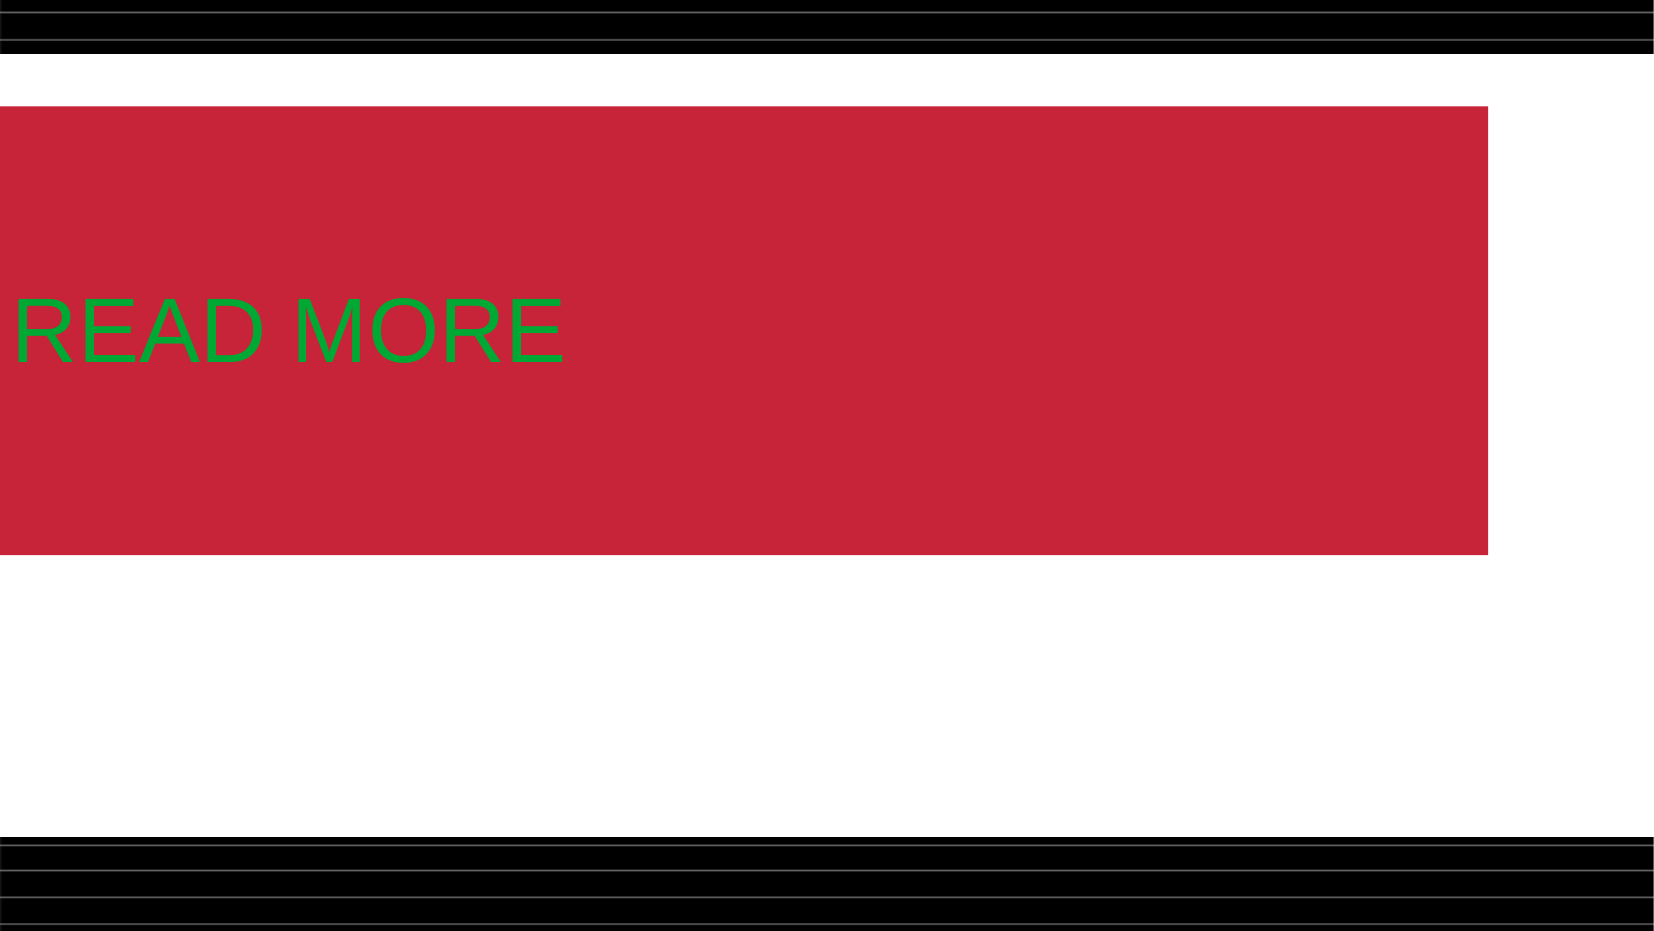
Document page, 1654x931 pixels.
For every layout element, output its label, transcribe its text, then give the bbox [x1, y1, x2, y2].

picture [0, 0, 1654, 54]
picture [0, 837, 1654, 931]
title READ MORE [0, 106, 1489, 556]
